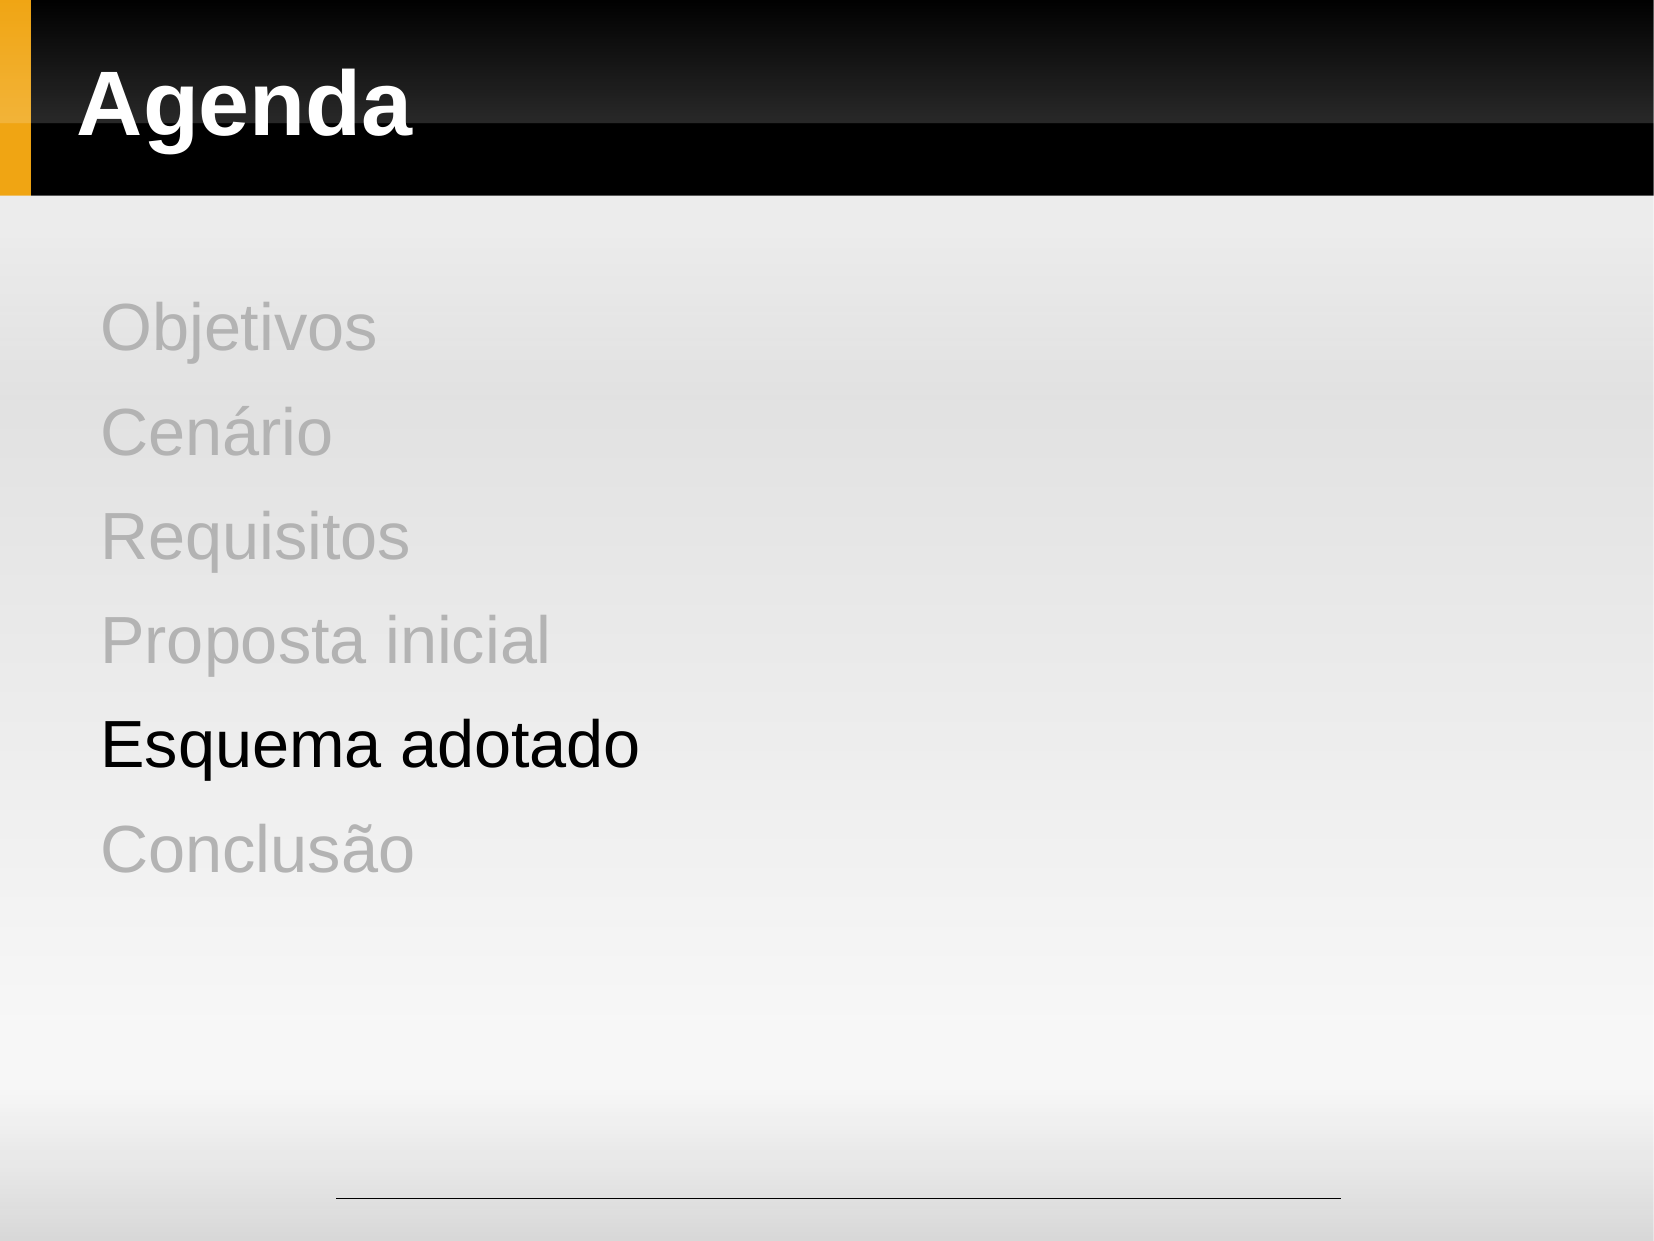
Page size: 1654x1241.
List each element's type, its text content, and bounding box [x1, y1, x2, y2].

list Objetivos Cenário Requisitos Proposta inicial Esquema adotado Conclusão [82, 290, 1571, 1094]
picture [0, 0, 1654, 1241]
title Agenda [76, 0, 1565, 208]
